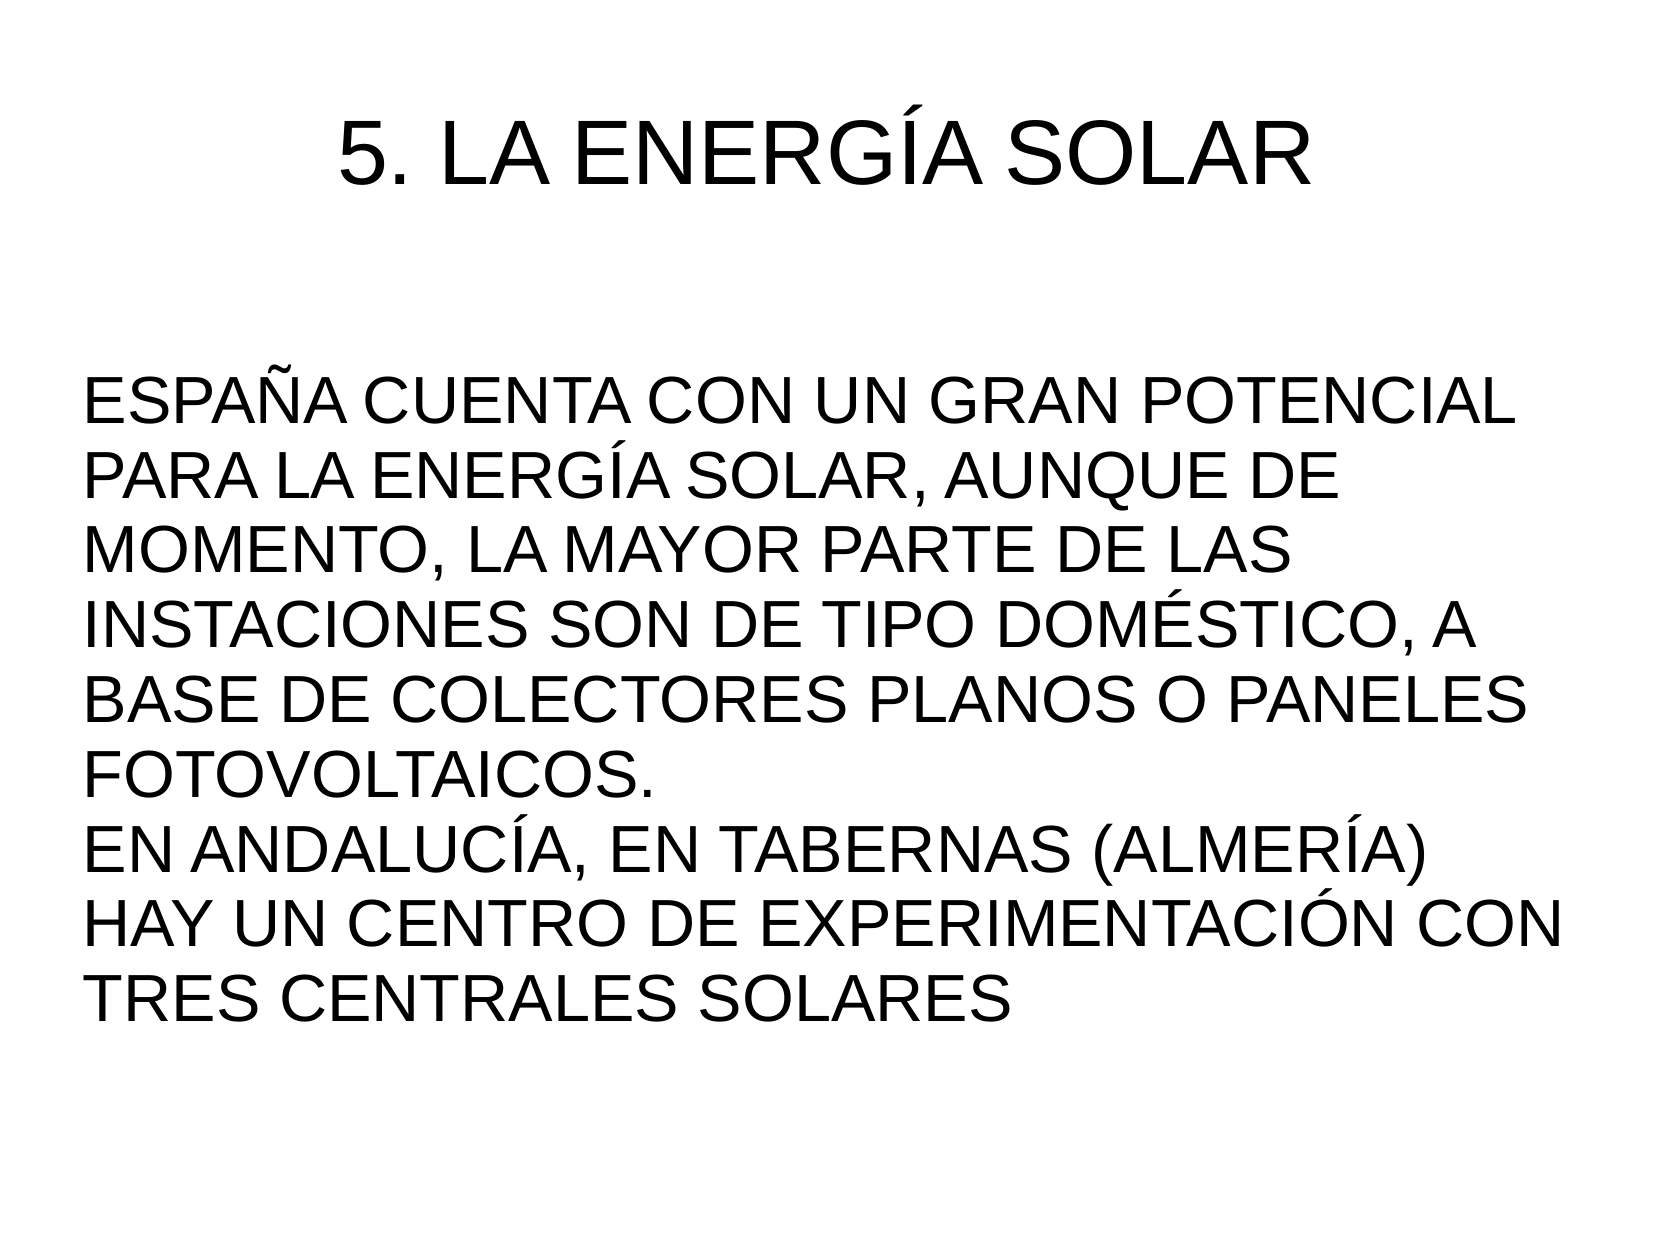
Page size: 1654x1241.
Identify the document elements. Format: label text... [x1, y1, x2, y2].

subtitle ESPAÑA CUENTA CON UN GRAN POTENCIAL PARA LA ENERGÍA SOLAR, AUNQUE DE MOMENTO, LA MAYOR PARTE DE LAS INSTACIONES SON DE TIPO DOMÉSTICO, A BASE DE COLECTORES PLANOS O PANELES FOTOVOLTAICOS. EN ANDALUCÍA, EN TABERNAS (ALMERÍA) HAY UN CENTRO DE EXPERIMENTACIÓN CON TRES CENTRALES SOLARES [82, 297, 1571, 1102]
title 5. LA ENERGÍA SOLAR [82, 56, 1571, 250]
